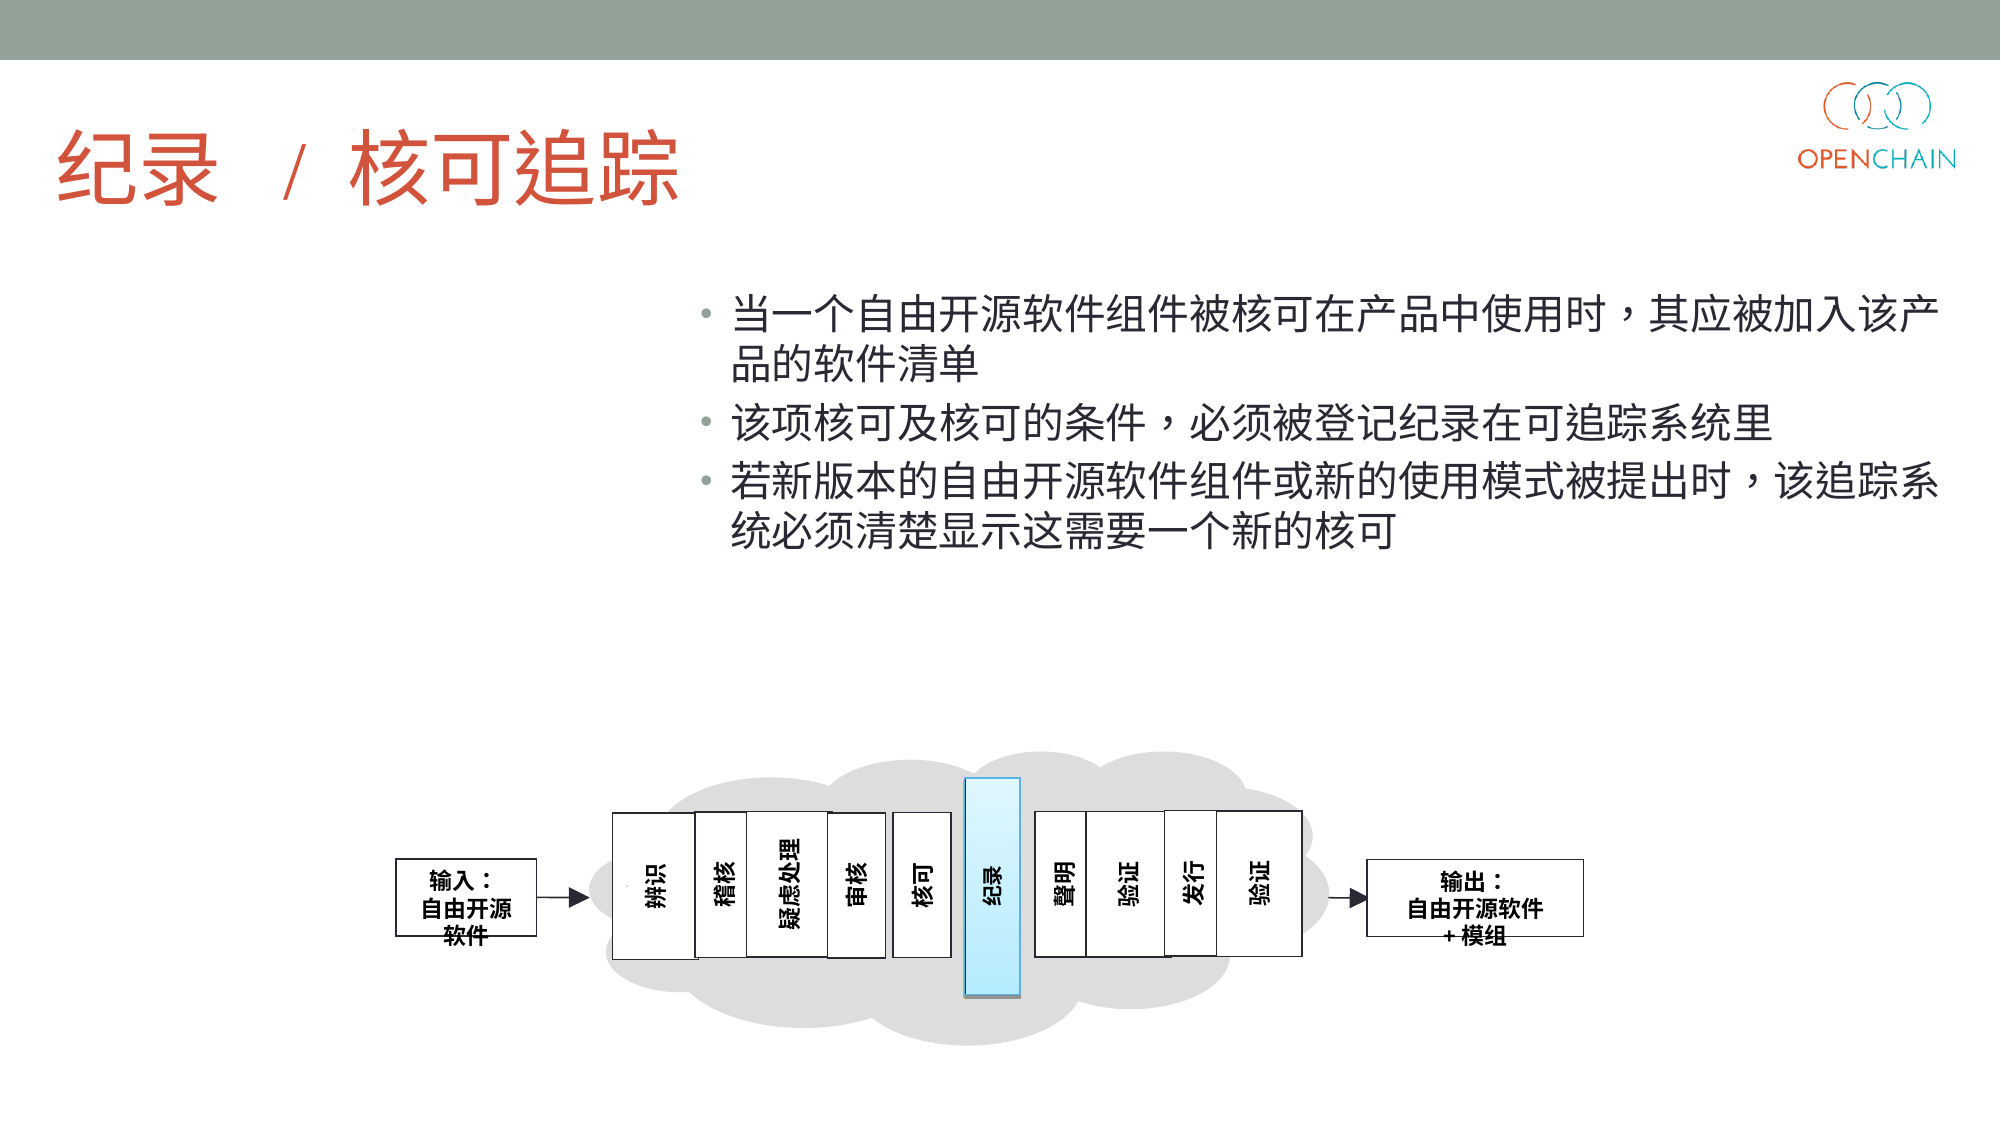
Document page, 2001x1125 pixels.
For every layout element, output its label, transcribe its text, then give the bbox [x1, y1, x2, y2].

text_box 输入： 自由开源软件 [396, 859, 537, 936]
text_box 稽核 [695, 811, 754, 958]
text_box 疑虑处理 [746, 811, 833, 957]
text_box 核可 [893, 812, 952, 958]
text_box 辨识 [612, 812, 699, 960]
text_box 验证 [1085, 811, 1172, 957]
text_box 纪录 / 核可追踪 [40, 84, 1841, 247]
text_box [1303, 814, 1330, 934]
text_box [605, 751, 1300, 1046]
text_box 审核 [827, 812, 886, 959]
text_box 聲明 [1034, 811, 1085, 957]
text_box 发行 [1164, 810, 1223, 956]
picture [1798, 82, 1955, 169]
list 当一个自由开源软件组件被核可在产品中使用时，其应被加入该产品的软件清单 该项核可及核可的条件，必须被登记纪录在可追踪系统里 若新版本的自由开源软件组件或新的使用模式被提出时，该追踪系统必须清楚显示这需要一个新的核可 [658, 258, 2000, 759]
text_box [589, 860, 612, 919]
text_box 验证 [1216, 811, 1303, 957]
text_box 输出： 自由开源软件 +模组 [1367, 859, 1584, 937]
text_box 纪录 [964, 777, 1020, 995]
